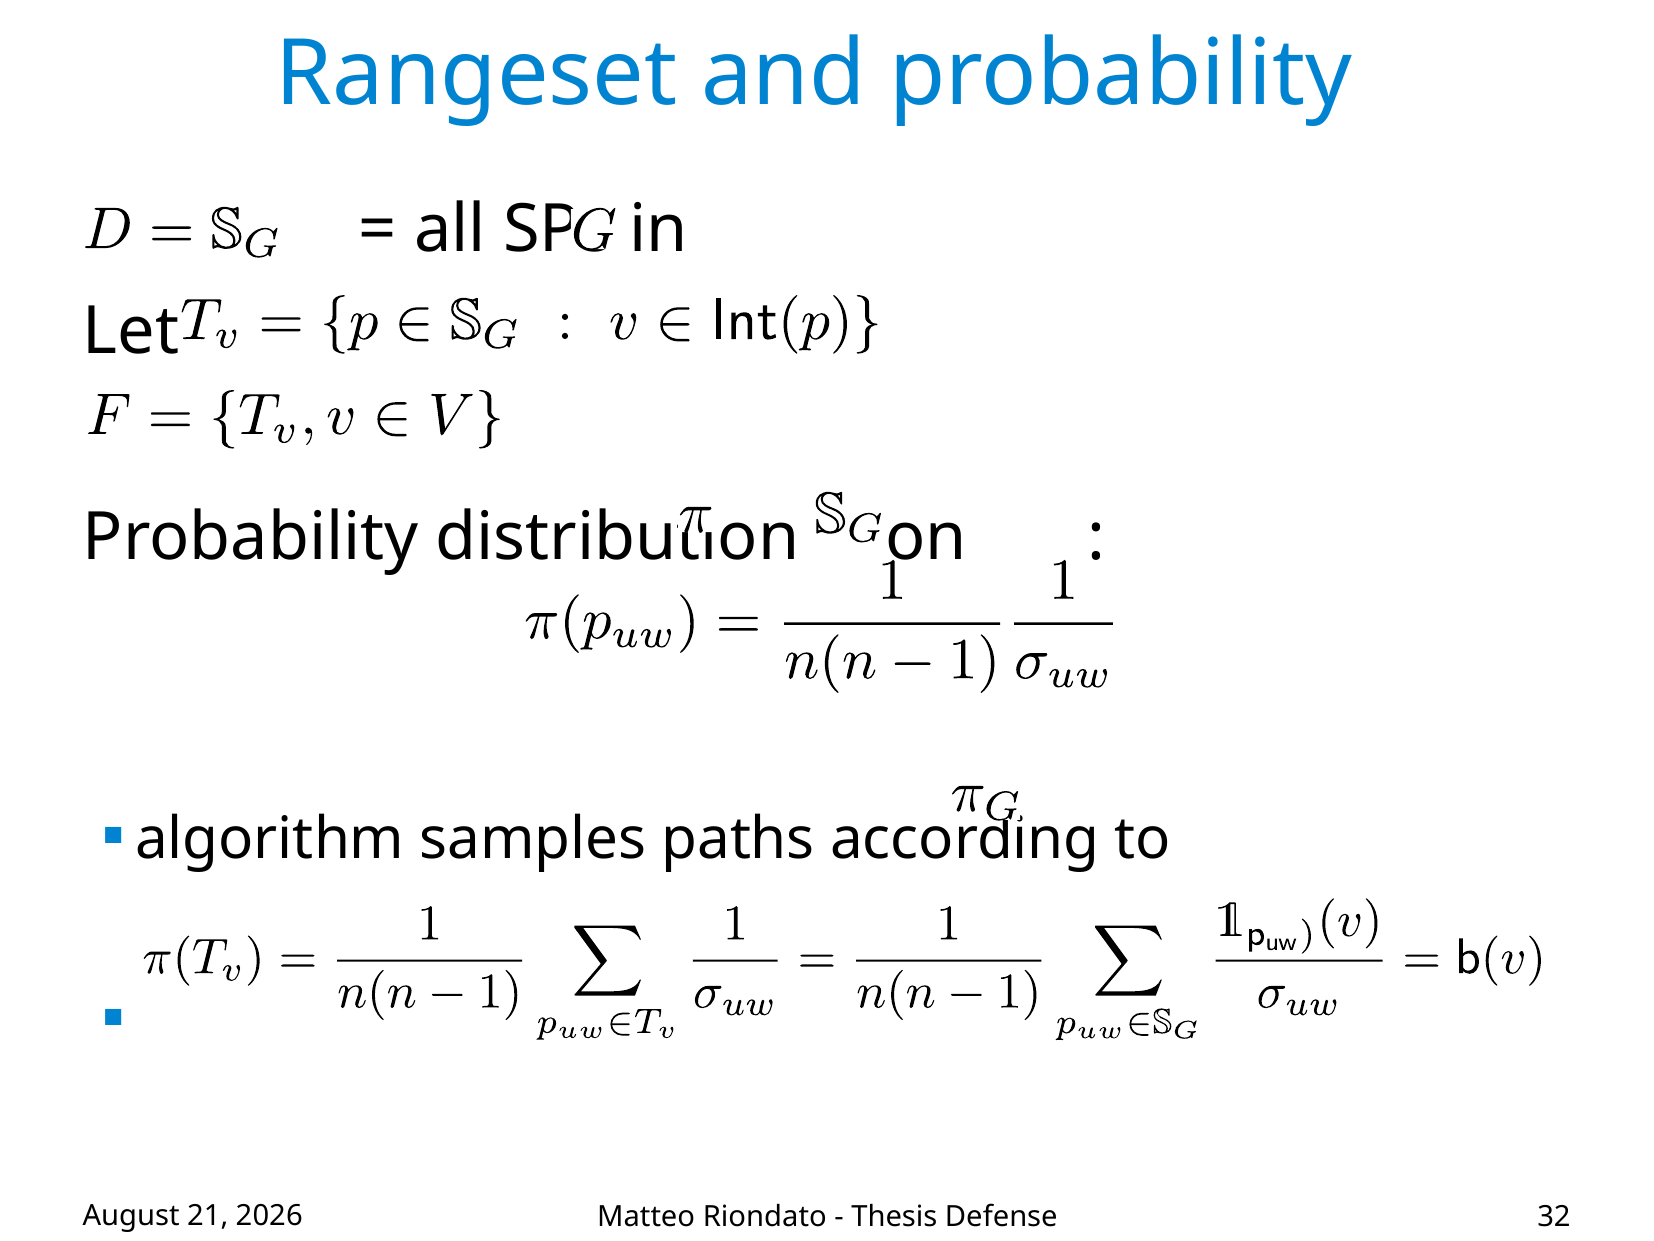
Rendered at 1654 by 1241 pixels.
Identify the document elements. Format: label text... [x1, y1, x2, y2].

text_box [814, 491, 883, 543]
text_box [180, 295, 882, 354]
text_box [82, 206, 280, 258]
text_box [950, 785, 1021, 821]
text_box [523, 559, 1113, 693]
text_box [85, 390, 505, 449]
title Rangeset and probability [82, 0, 1571, 139]
text_box [142, 898, 1546, 1041]
list = all SPs in Let Probability distribution on : algorithm samples paths according to [82, 180, 1571, 1186]
text_box [570, 207, 617, 251]
text_box [678, 506, 714, 533]
